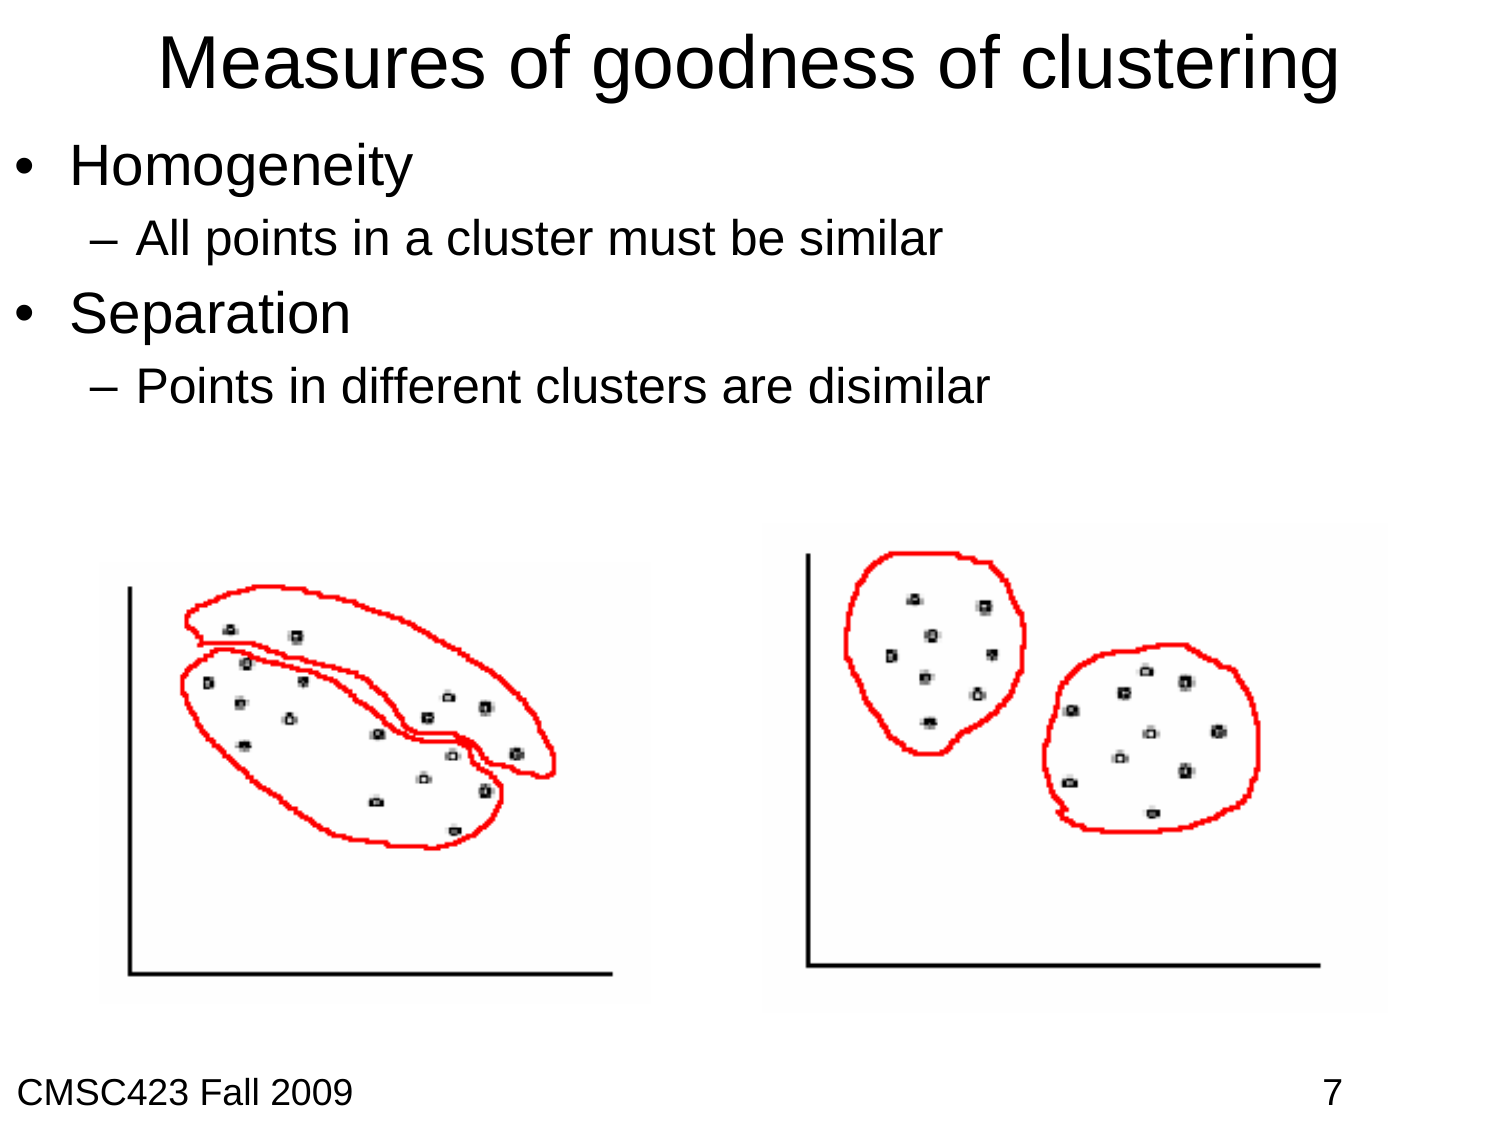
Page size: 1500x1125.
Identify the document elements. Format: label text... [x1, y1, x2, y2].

title Measures of goodness of clustering [0, 12, 1500, 113]
list Homogeneity All points in a cluster must be similar Separation Points in different clusters are disimilar [0, 124, 1500, 1125]
picture [99, 562, 651, 1004]
picture [762, 523, 1388, 1013]
